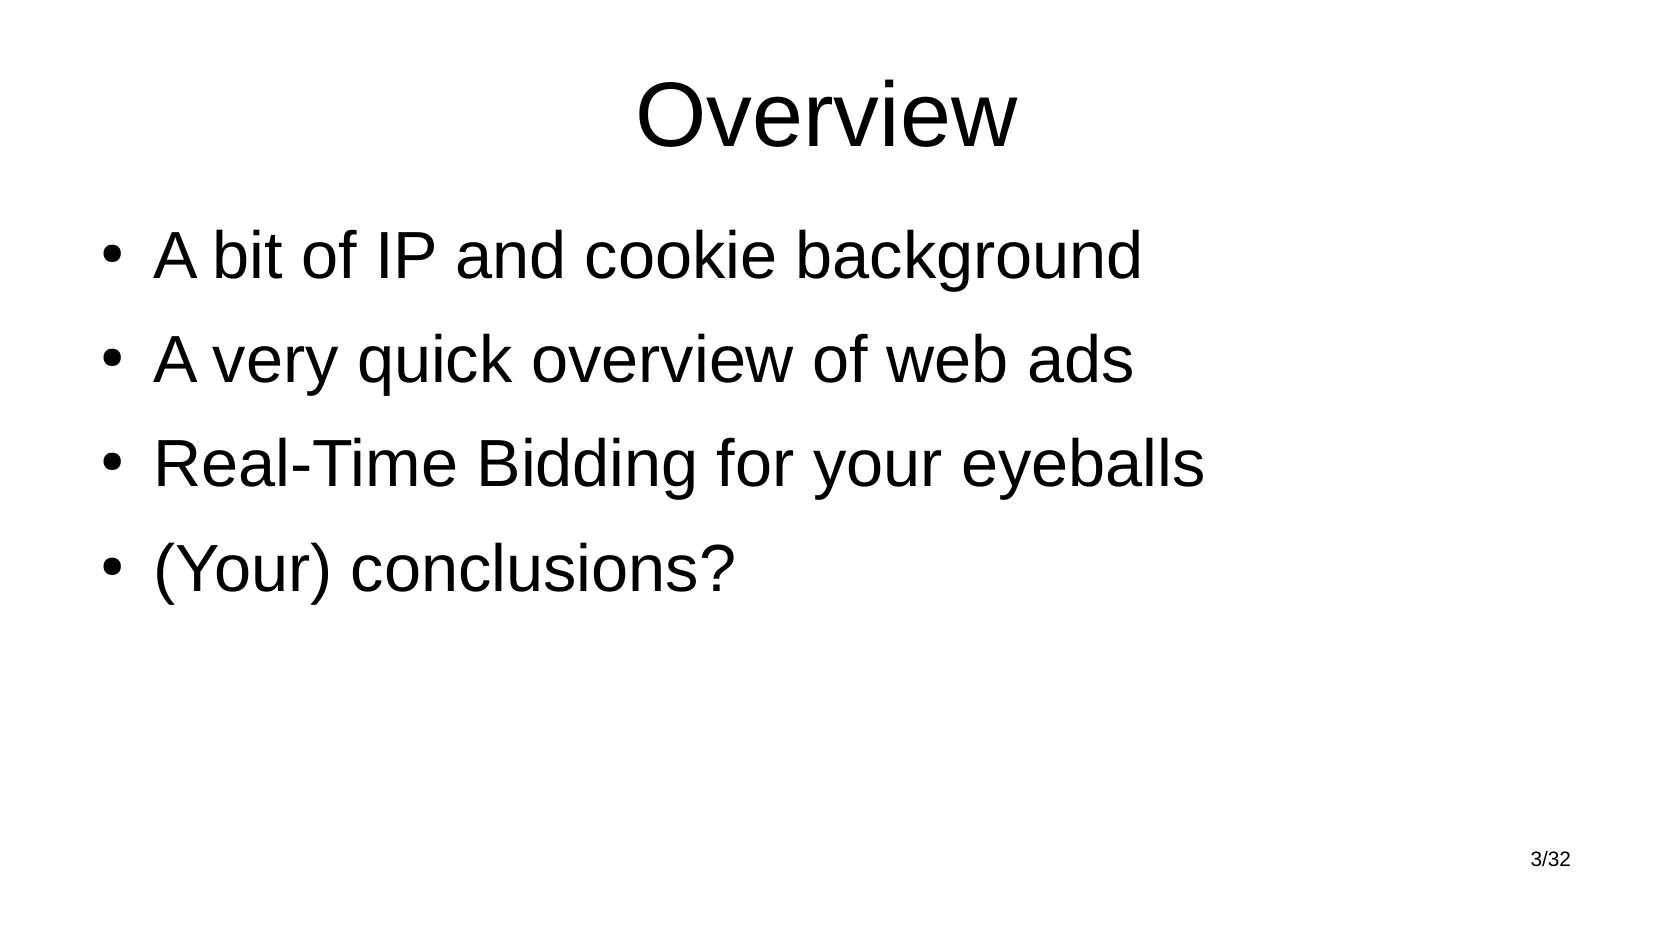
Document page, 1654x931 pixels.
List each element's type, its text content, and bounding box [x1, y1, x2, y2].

title Overview [82, 37, 1571, 193]
list A bit of IP and cookie background A very quick overview of web ads Real-Time Bidding for your eyeballs (Your) conclusions? [82, 217, 1571, 758]
